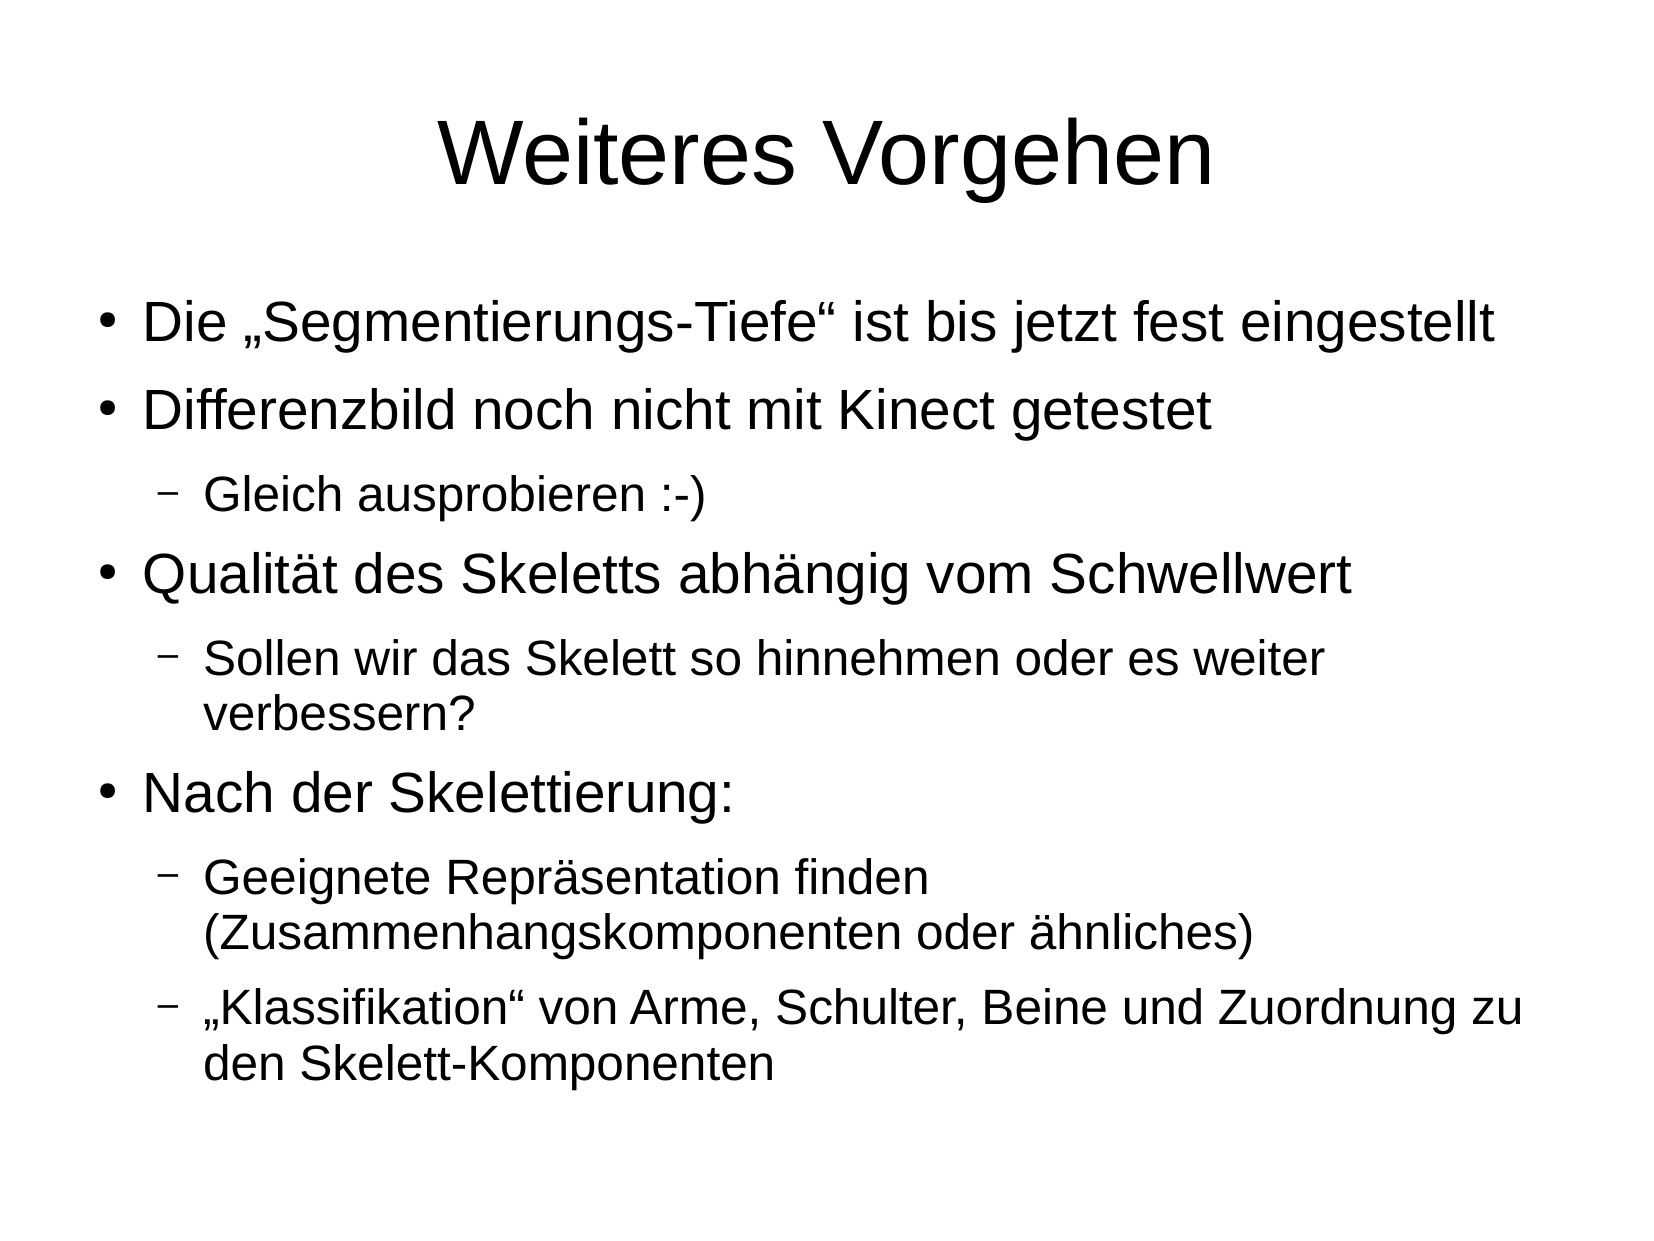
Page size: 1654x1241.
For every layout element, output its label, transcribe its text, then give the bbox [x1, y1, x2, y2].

title Weiteres Vorgehen [82, 49, 1571, 257]
list Die „Segmentierungs-Tiefe“ ist bis jetzt fest eingestellt Differenzbild noch nicht mit Kinect getestet Gleich ausprobieren :-) Qualität des Skeletts abhängig vom Schwellwert Sollen wir das Skelett so hinnehmen oder es weiter verbessern? Nach der Skelettierung: Geeignete Repräsentation finden (Zusammenhangskomponenten oder ähnliches) „Klassifikation“ von Arme, Schulter, Beine und Zuordnung zu den Skelett-Komponenten [82, 201, 1548, 1093]
